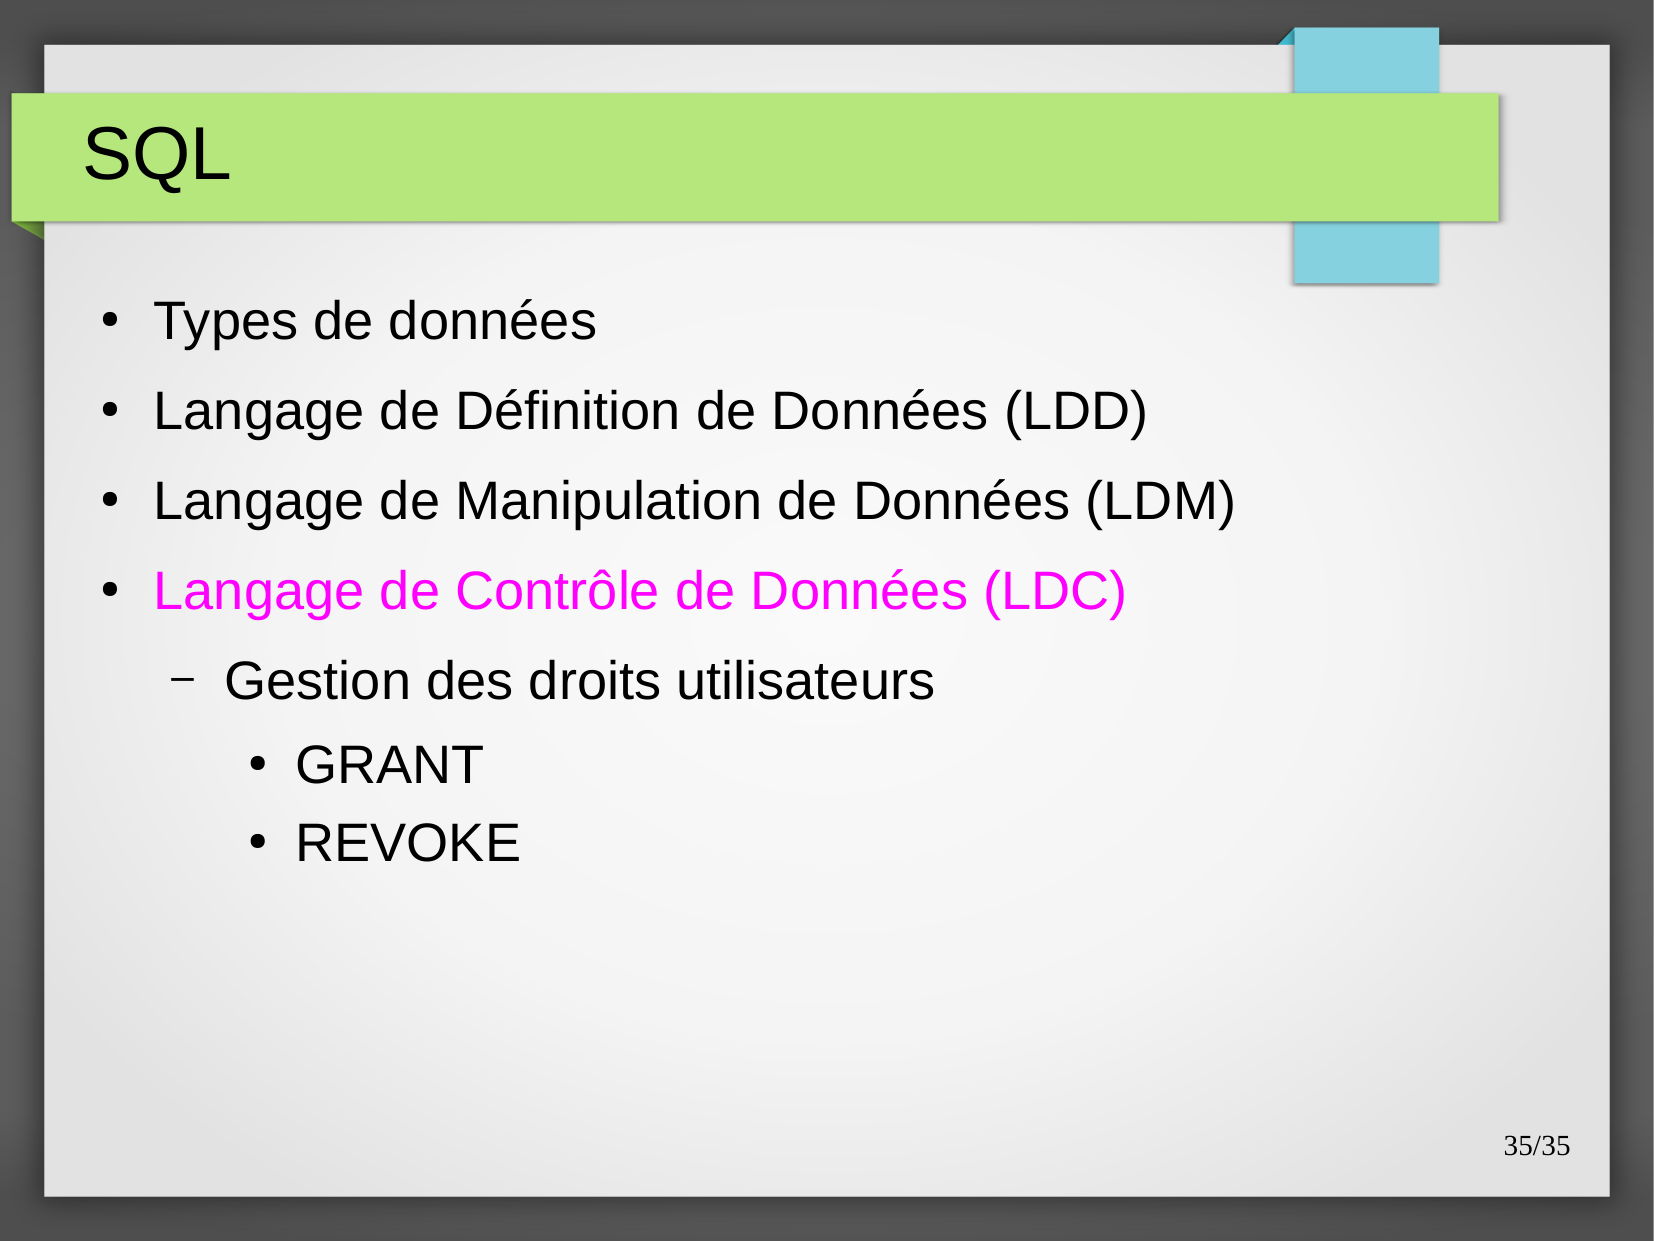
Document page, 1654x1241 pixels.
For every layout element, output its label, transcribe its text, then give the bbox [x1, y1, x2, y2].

list Types de données Langage de Définition de Données (LDD) Langage de Manipulation de Données (LDM) Langage de Contrôle de Données (LDC) Gestion des droits utilisateurs GRANT REVOKE [82, 290, 1571, 1109]
title SQL [82, 94, 1264, 213]
picture [0, 0, 1654, 1241]
